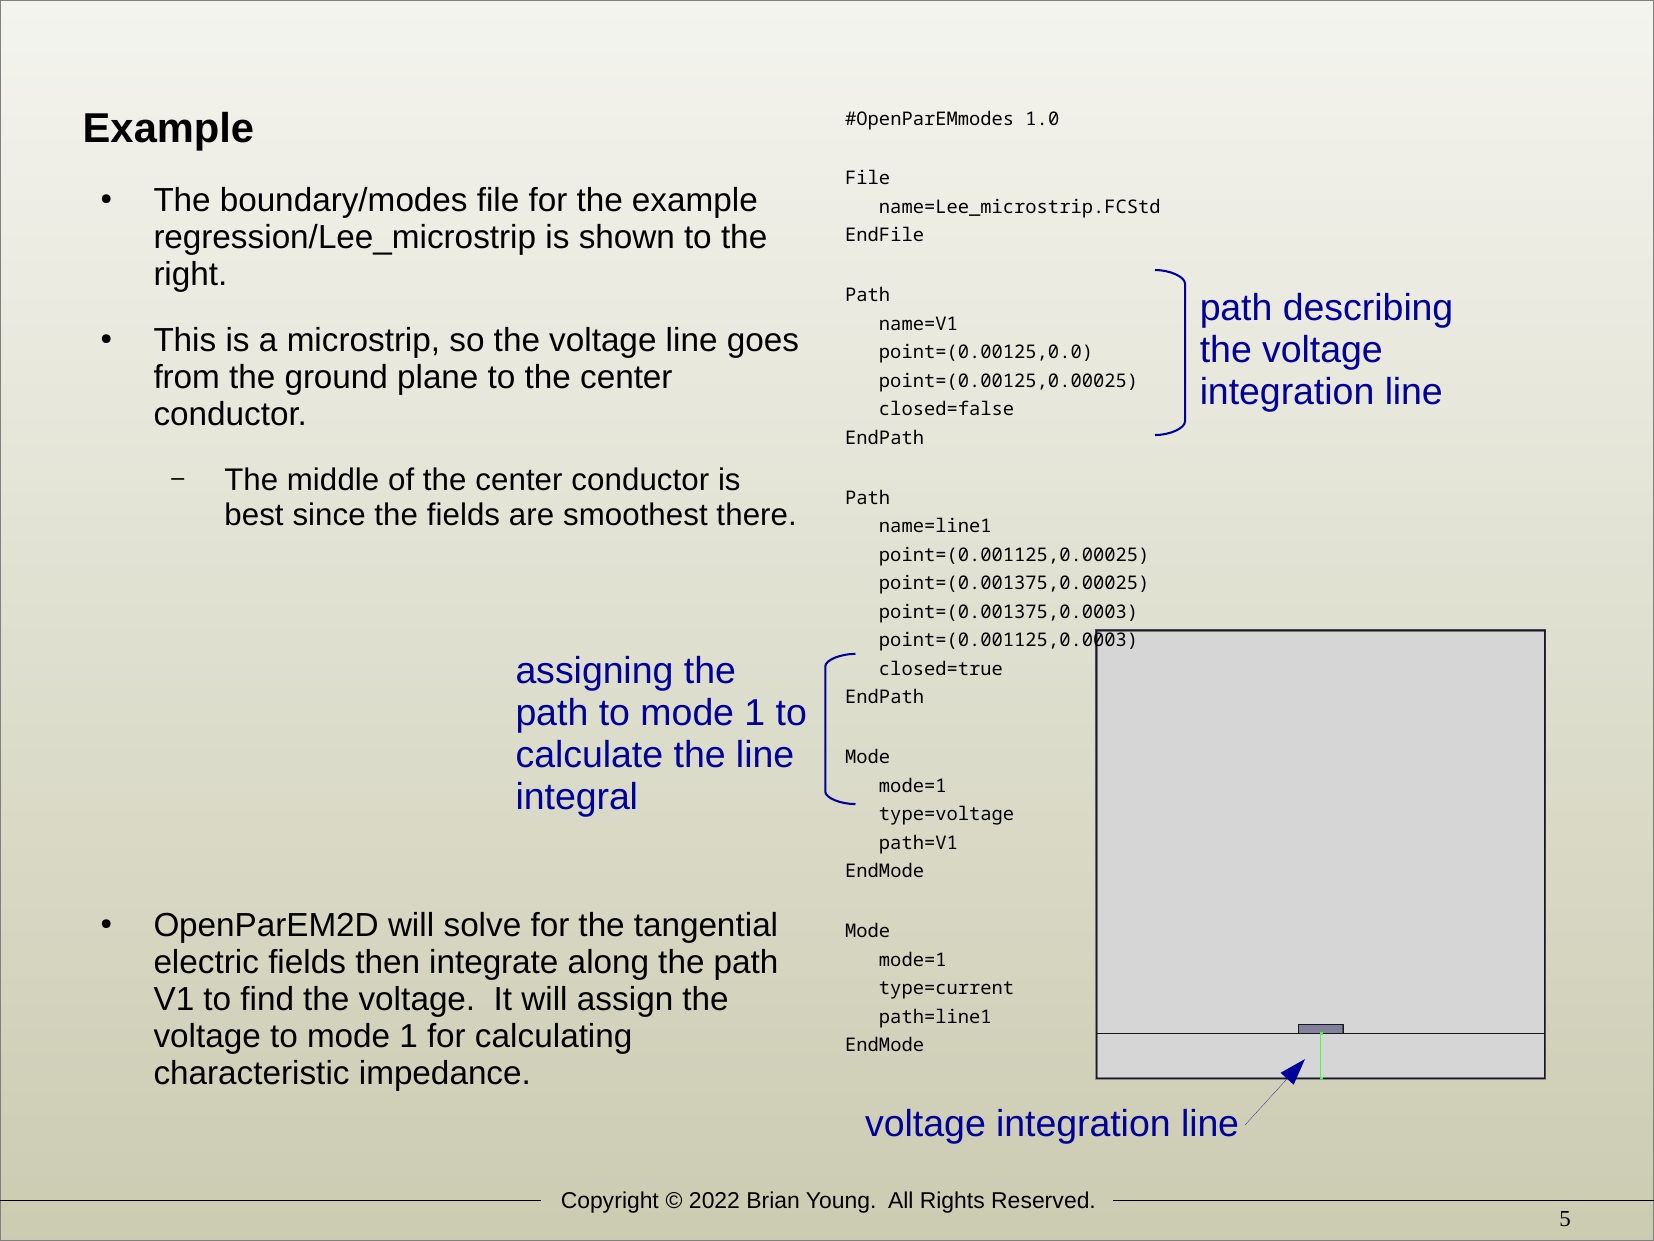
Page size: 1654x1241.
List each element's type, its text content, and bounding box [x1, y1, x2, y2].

list Example The boundary/modes file for the example regression/Lee_microstrip is shown to the right. This is a microstrip, so the voltage line goes from the ground plane to the center conductor. The middle of the center conductor is best since the fields are smoothest there. OpenParEM2D will solve for the tangential electric fields then integrate along the path V1 to find the voltage. It will assign the voltage to mode 1 for calculating characteristic impedance. [82, 105, 809, 1109]
text_box voltage integration line [850, 1095, 1255, 1152]
text_box assigning the path to mode 1 to calculate the line integral [500, 642, 831, 826]
text_box path describing the voltage integration line [1185, 279, 1516, 420]
list #OpenParEMmodes 1.0 File name=Lee_microstrip.FCStd EndFile Path name=V1 point=(0.00125,0.0) point=(0.00125,0.00025) closed=false EndPath Path name=line1 point=(0.001125,0.00025) point=(0.001375,0.00025) point=(0.001375,0.0003) point=(0.001125,0.0003) closed=true EndPath Mode mode=1 type=voltage path=V1 EndMode Mode mode=1 type=current path=line1 EndMode [845, 105, 1572, 1156]
